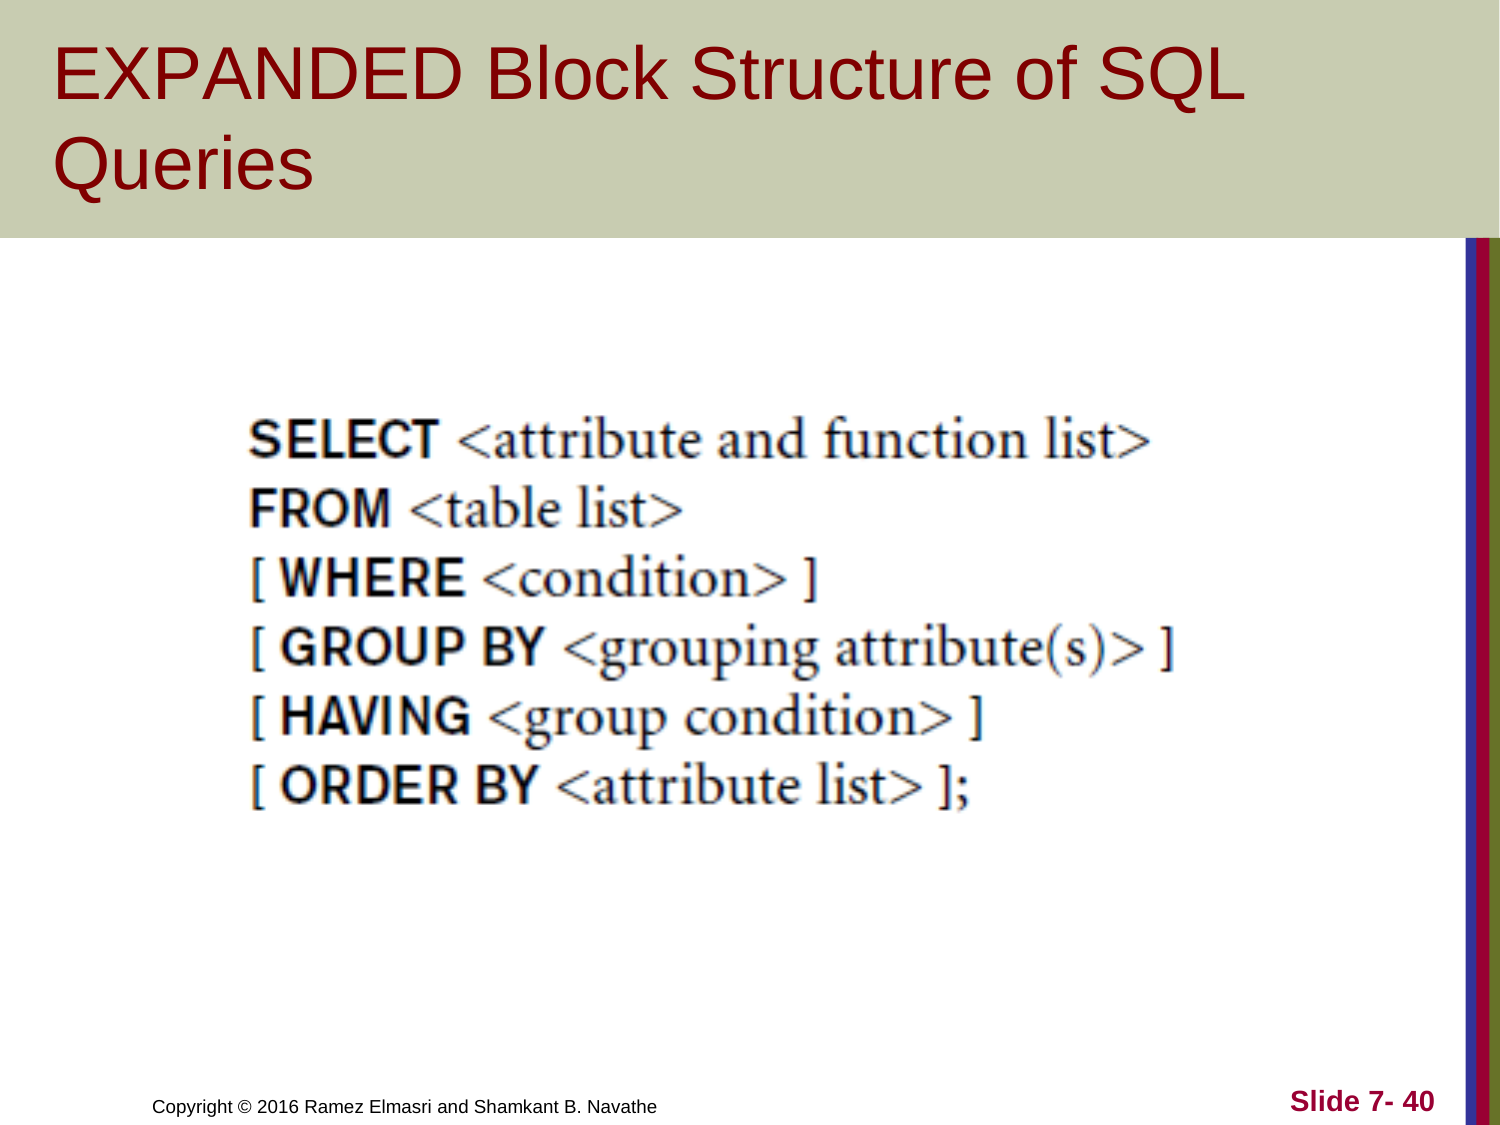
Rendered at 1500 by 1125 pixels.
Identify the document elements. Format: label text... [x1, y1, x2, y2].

title EXPANDED Block Structure of SQL Queries [37, 49, 1317, 213]
picture [200, 399, 1201, 838]
text_box Slide 7- 40 [1137, 1050, 1450, 1125]
